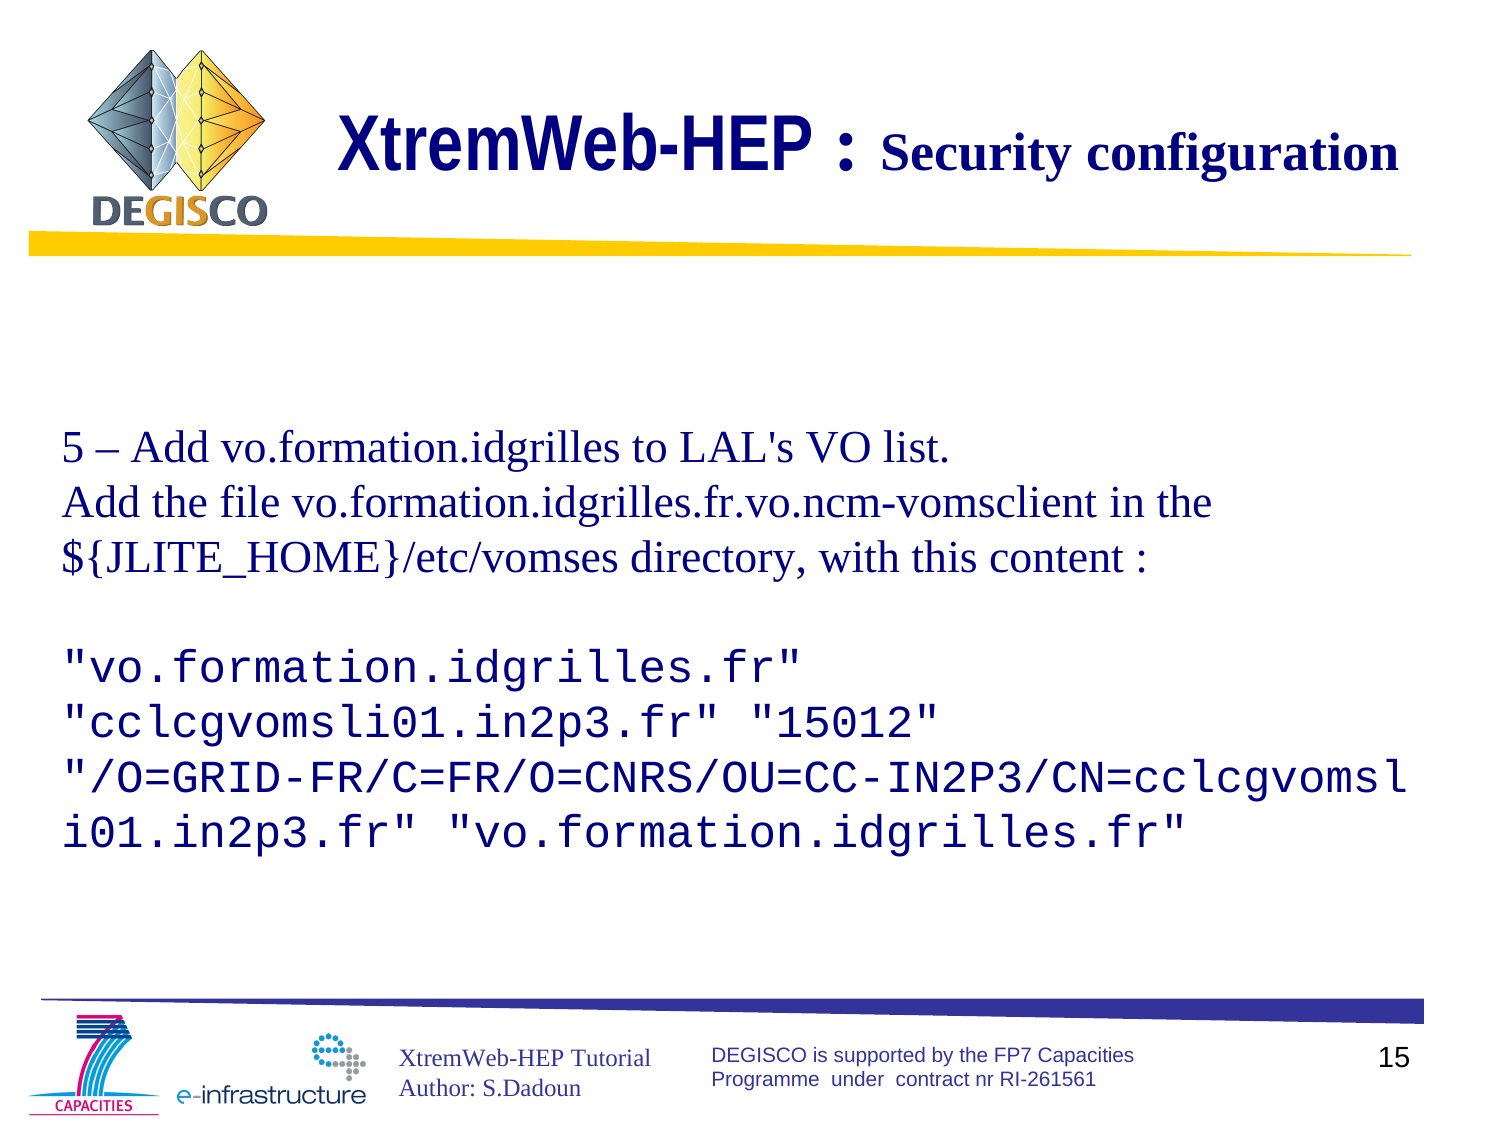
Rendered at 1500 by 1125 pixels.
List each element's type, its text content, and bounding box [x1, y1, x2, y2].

picture [22, 1007, 165, 1124]
subtitle 5 – Add vo.formation.idgrilles to LAL's VO list. Add the file vo.formation.idgrilles.fr.vo.ncm-vomsclient in the ${JLITE_HOME}/etc/vomses directory, with this content : "vo.formation.idgrilles.fr" "cclcgvomsli01.in2p3.fr" "15012" "/O=GRID-FR/C=FR/O=CNRS/OU=CC-IN2P3/CN=cclcgvomsli01.in2p3.fr" "vo.formation.idgrilles.fr" [61, 265, 1412, 1009]
picture [65, 44, 287, 226]
title XtremWeb-HEP : Security configuration [259, 56, 1479, 221]
picture [317, 1038, 340, 1049]
picture [177, 1033, 366, 1104]
